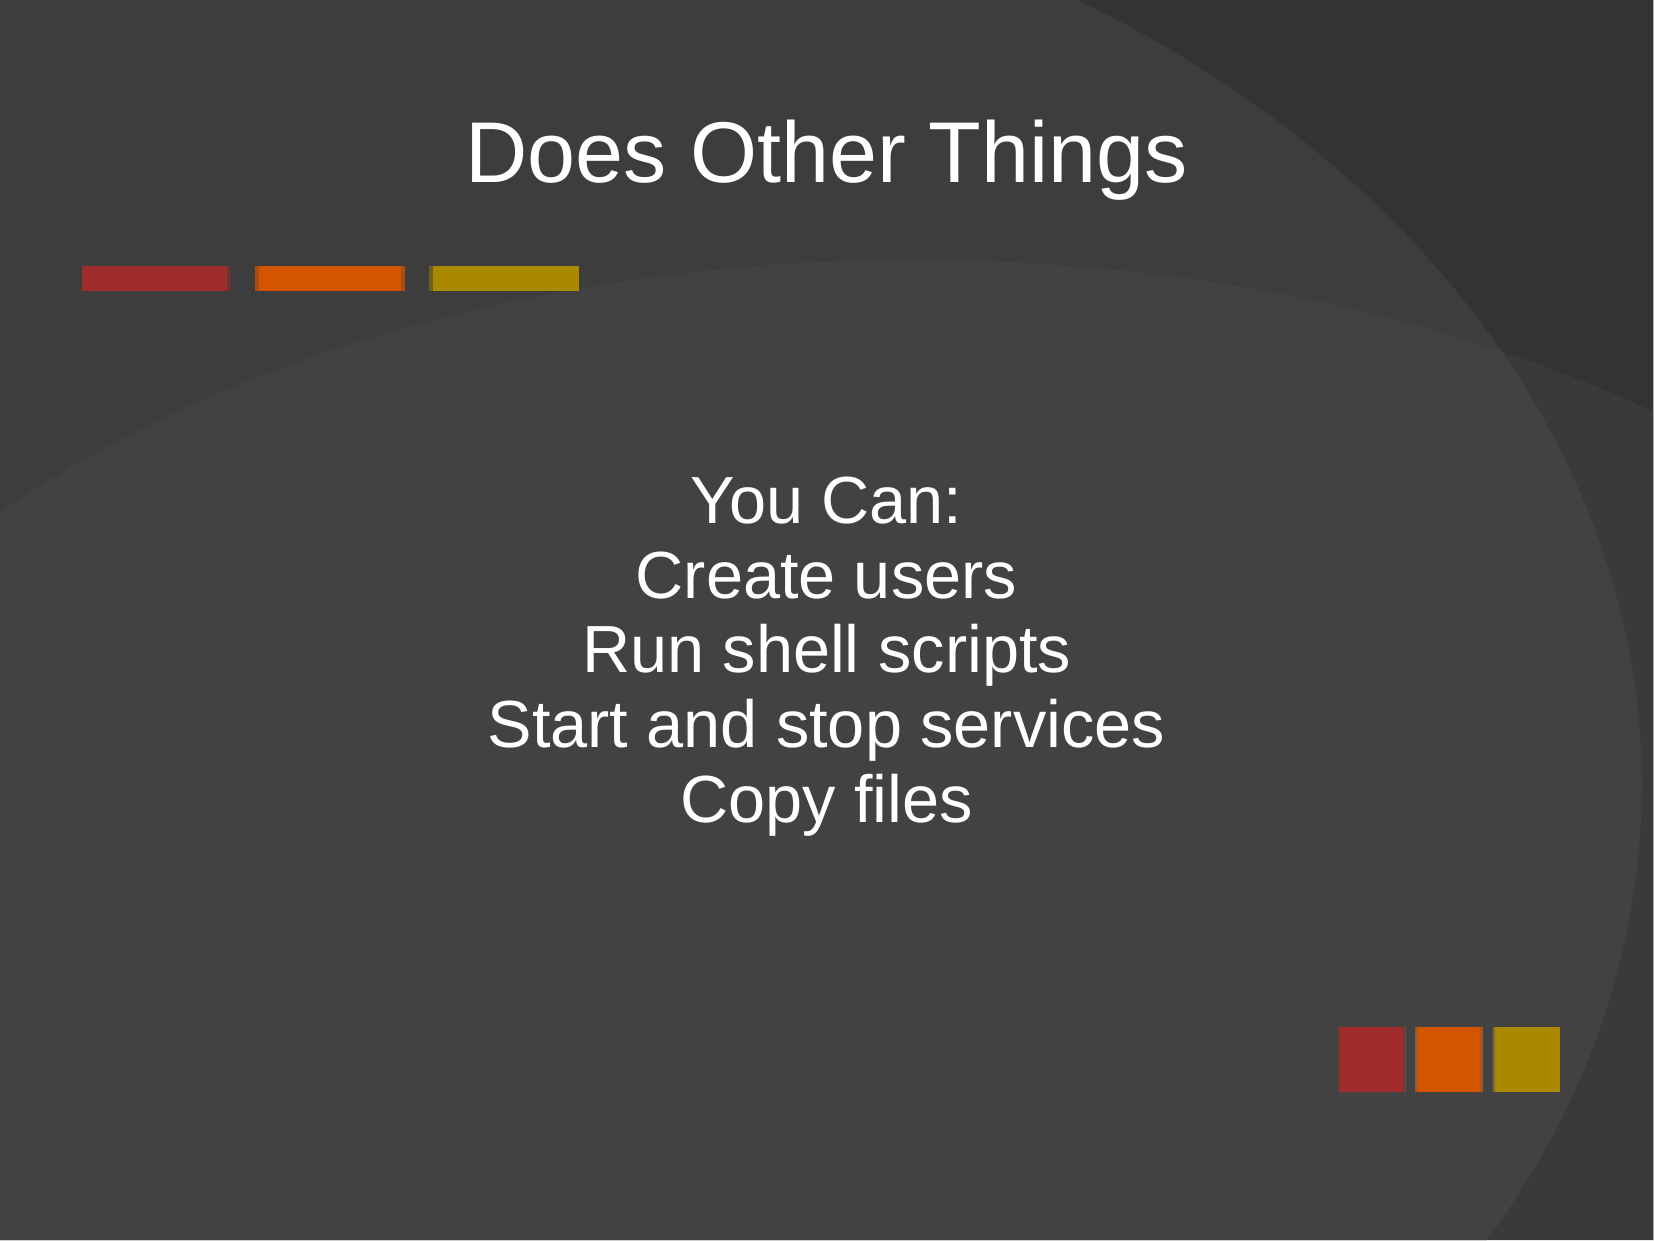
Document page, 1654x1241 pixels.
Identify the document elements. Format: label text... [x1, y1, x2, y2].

picture [82, 266, 579, 290]
title Does Other Things [82, 49, 1571, 257]
subtitle You Can: Create users Run shell scripts Start and stop services Copy files [82, 290, 1571, 1010]
picture [1339, 1027, 1560, 1092]
